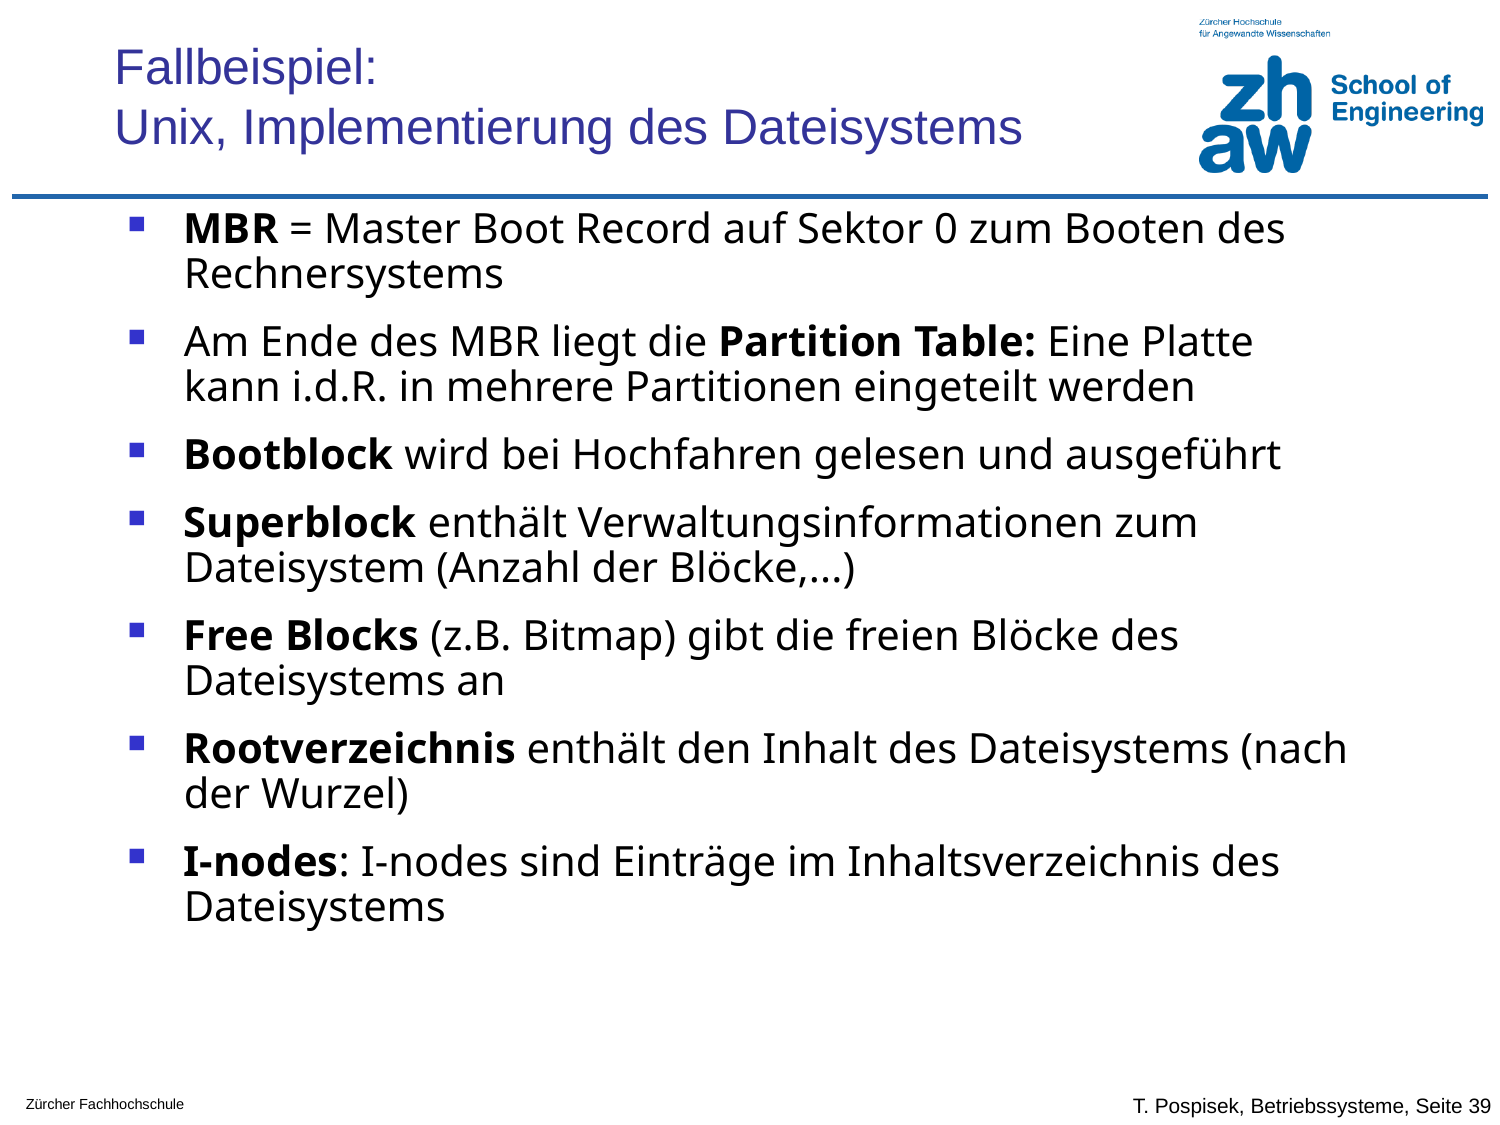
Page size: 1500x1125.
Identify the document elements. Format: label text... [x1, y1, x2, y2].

list MBR = Master Boot Record auf Sektor 0 zum Booten des Rechnersystems Am Ende des MBR liegt die Partition Table: Eine Platte kann i.d.R. in mehrere Partitionen eingeteilt werden Bootblock wird bei Hochfahren gelesen und ausgeführt Superblock enthält Verwaltungsinformationen zum Dateisystem (Anzahl der Blöcke,...) Free Blocks (z.B. Bitmap) gibt die freien Blöcke des Dateisystems an Rootverzeichnis enthält den Inhalt des Dateisystems (nach der Wurzel) I-nodes: I-nodes sind Einträge im Inhaltsverzeichnis des Dateisystems [112, 200, 1375, 925]
picture [1199, 19, 1483, 173]
title Fallbeispiel: Unix, Implementierung des Dateisystems [99, 50, 1379, 163]
